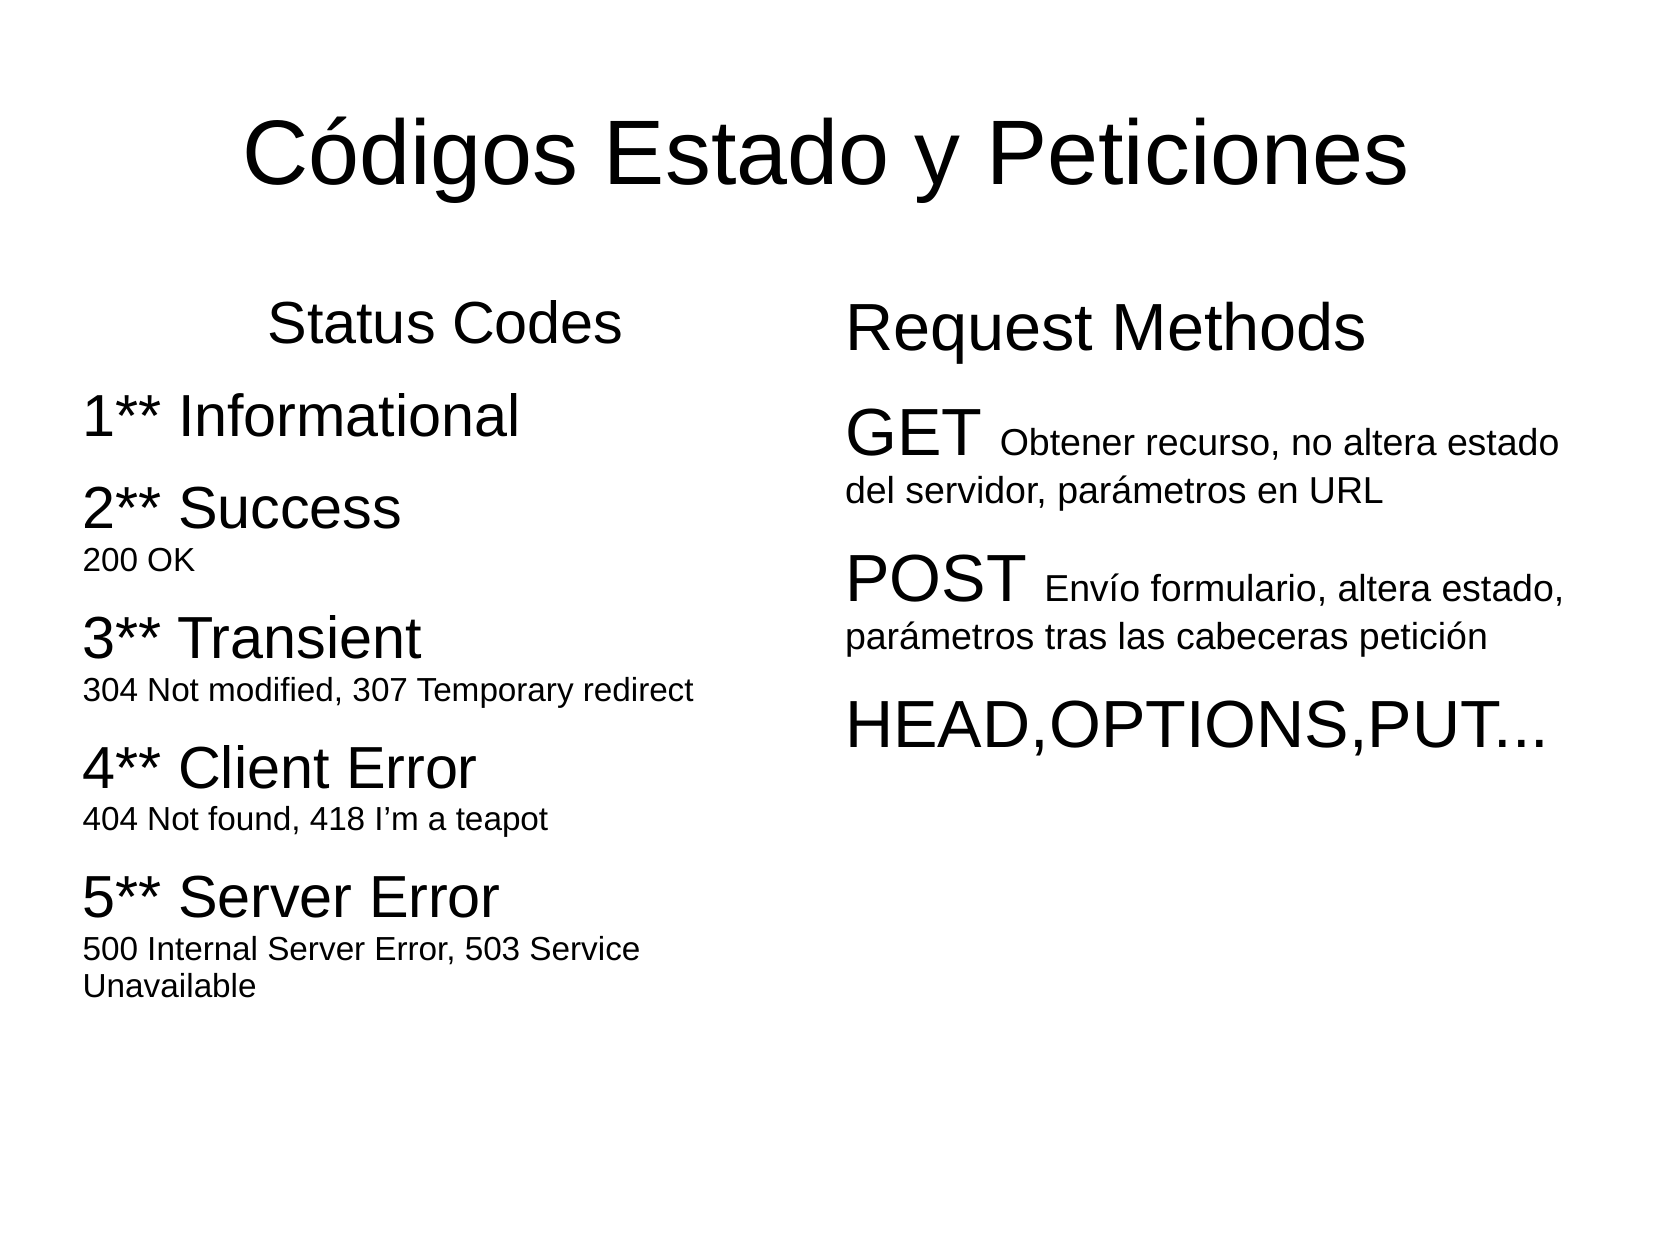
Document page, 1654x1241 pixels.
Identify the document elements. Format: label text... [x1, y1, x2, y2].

list Request Methods GET Obtener recurso, no altera estado del servidor, parámetros en URL POST Envío formulario, altera estado, parámetros tras las cabeceras petición HEAD,OPTIONS,PUT... [845, 290, 1572, 1010]
list Status Codes 1** Informational 2** Success 200 OK 3** Transient 304 Not modified, 307 Temporary redirect 4** Client Error 404 Not found, 418 I’m a teapot 5** Server Error 500 Internal Server Error, 503 Service Unavailable [82, 290, 809, 1010]
title Códigos Estado y Peticiones [82, 49, 1571, 257]
